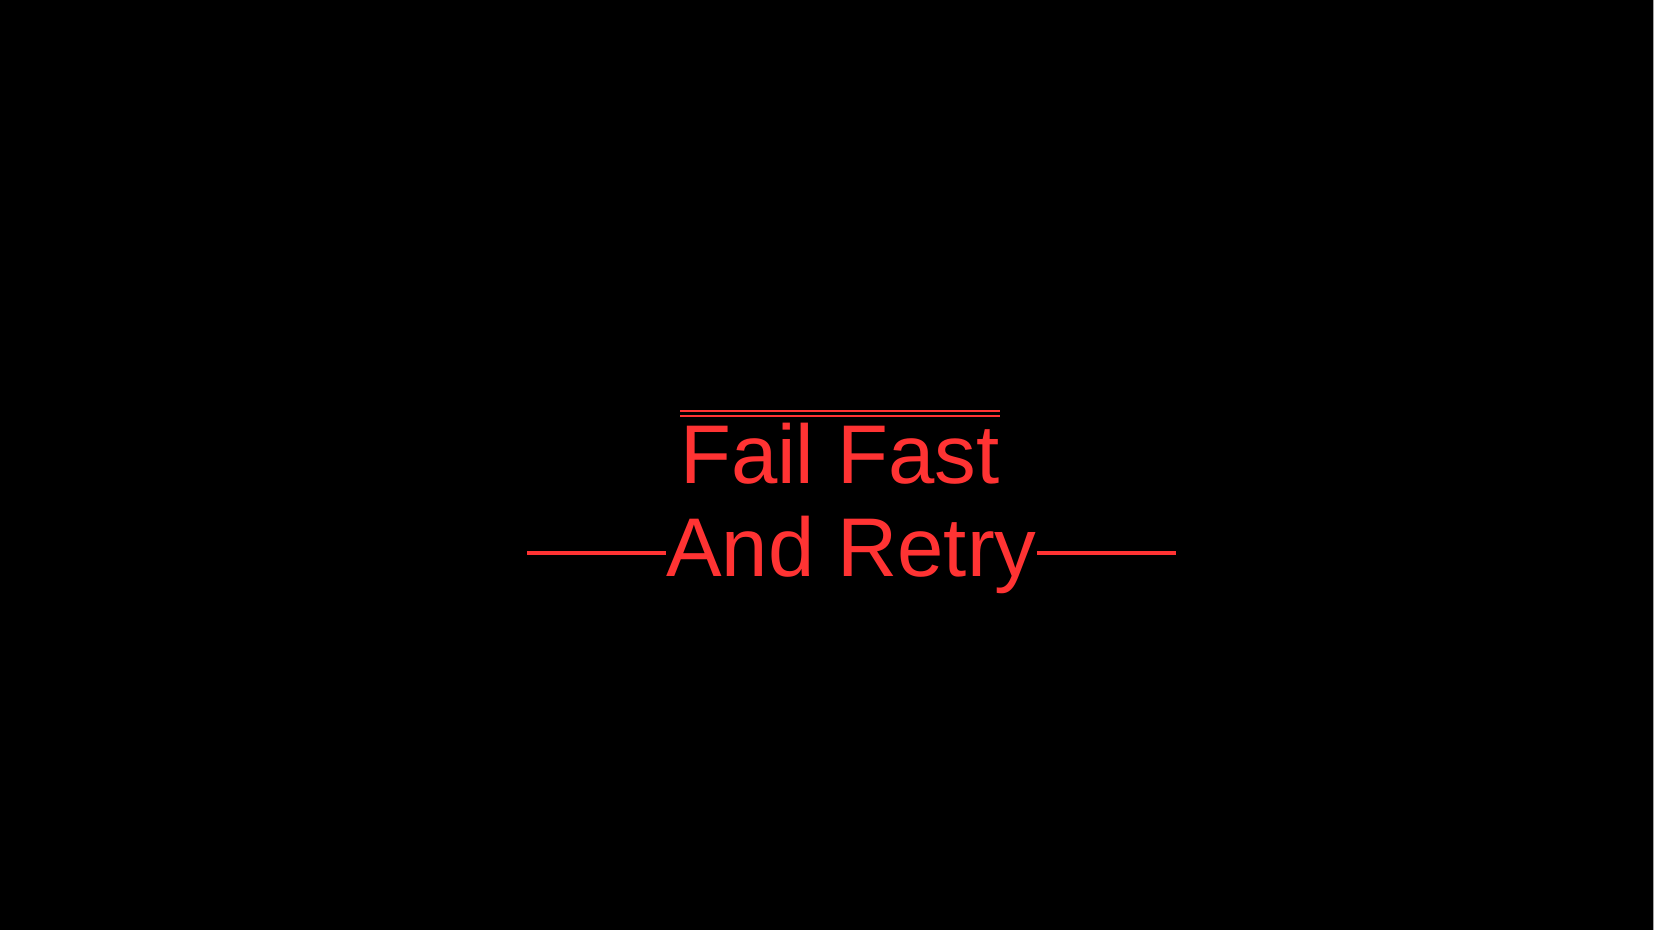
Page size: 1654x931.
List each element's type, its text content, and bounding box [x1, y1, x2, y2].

text_box Fail Fast And Retry [165, 401, 1516, 777]
